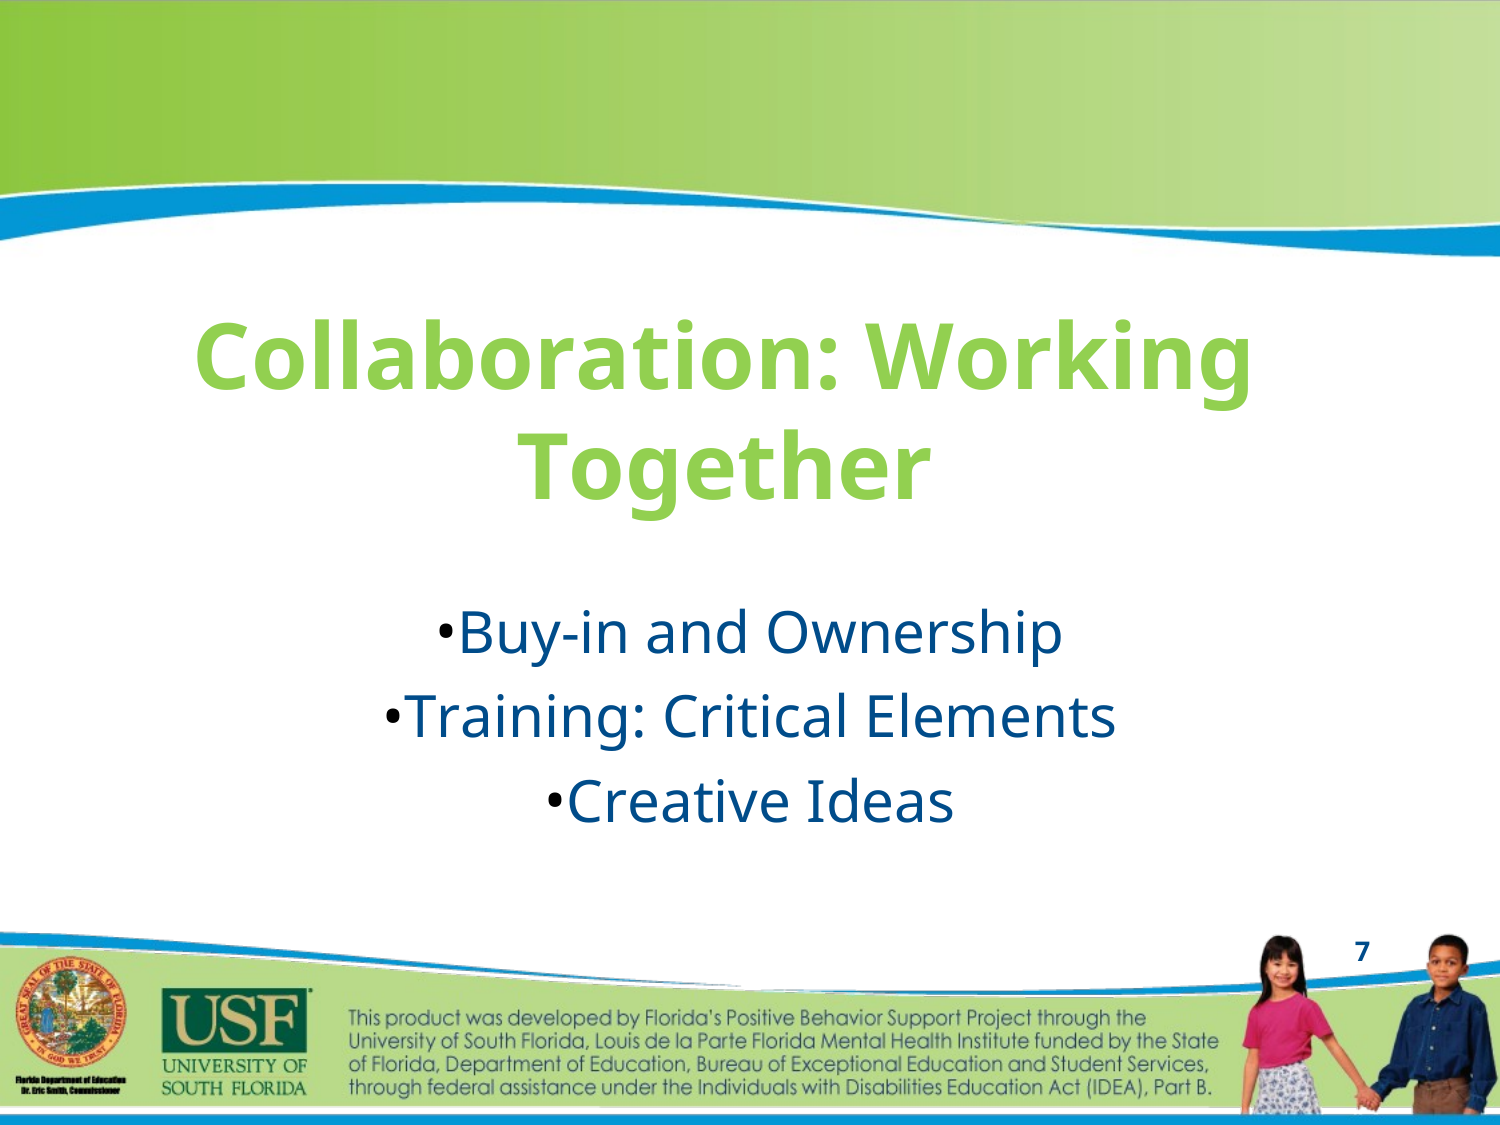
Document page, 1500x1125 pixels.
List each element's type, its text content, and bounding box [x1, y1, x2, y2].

title Collaboration: Working Together [87, 287, 1363, 529]
subtitle Buy-in and Ownership Training: Critical Elements Creative Ideas [225, 587, 1276, 875]
picture [0, 0, 1500, 258]
picture [0, 928, 1500, 1116]
